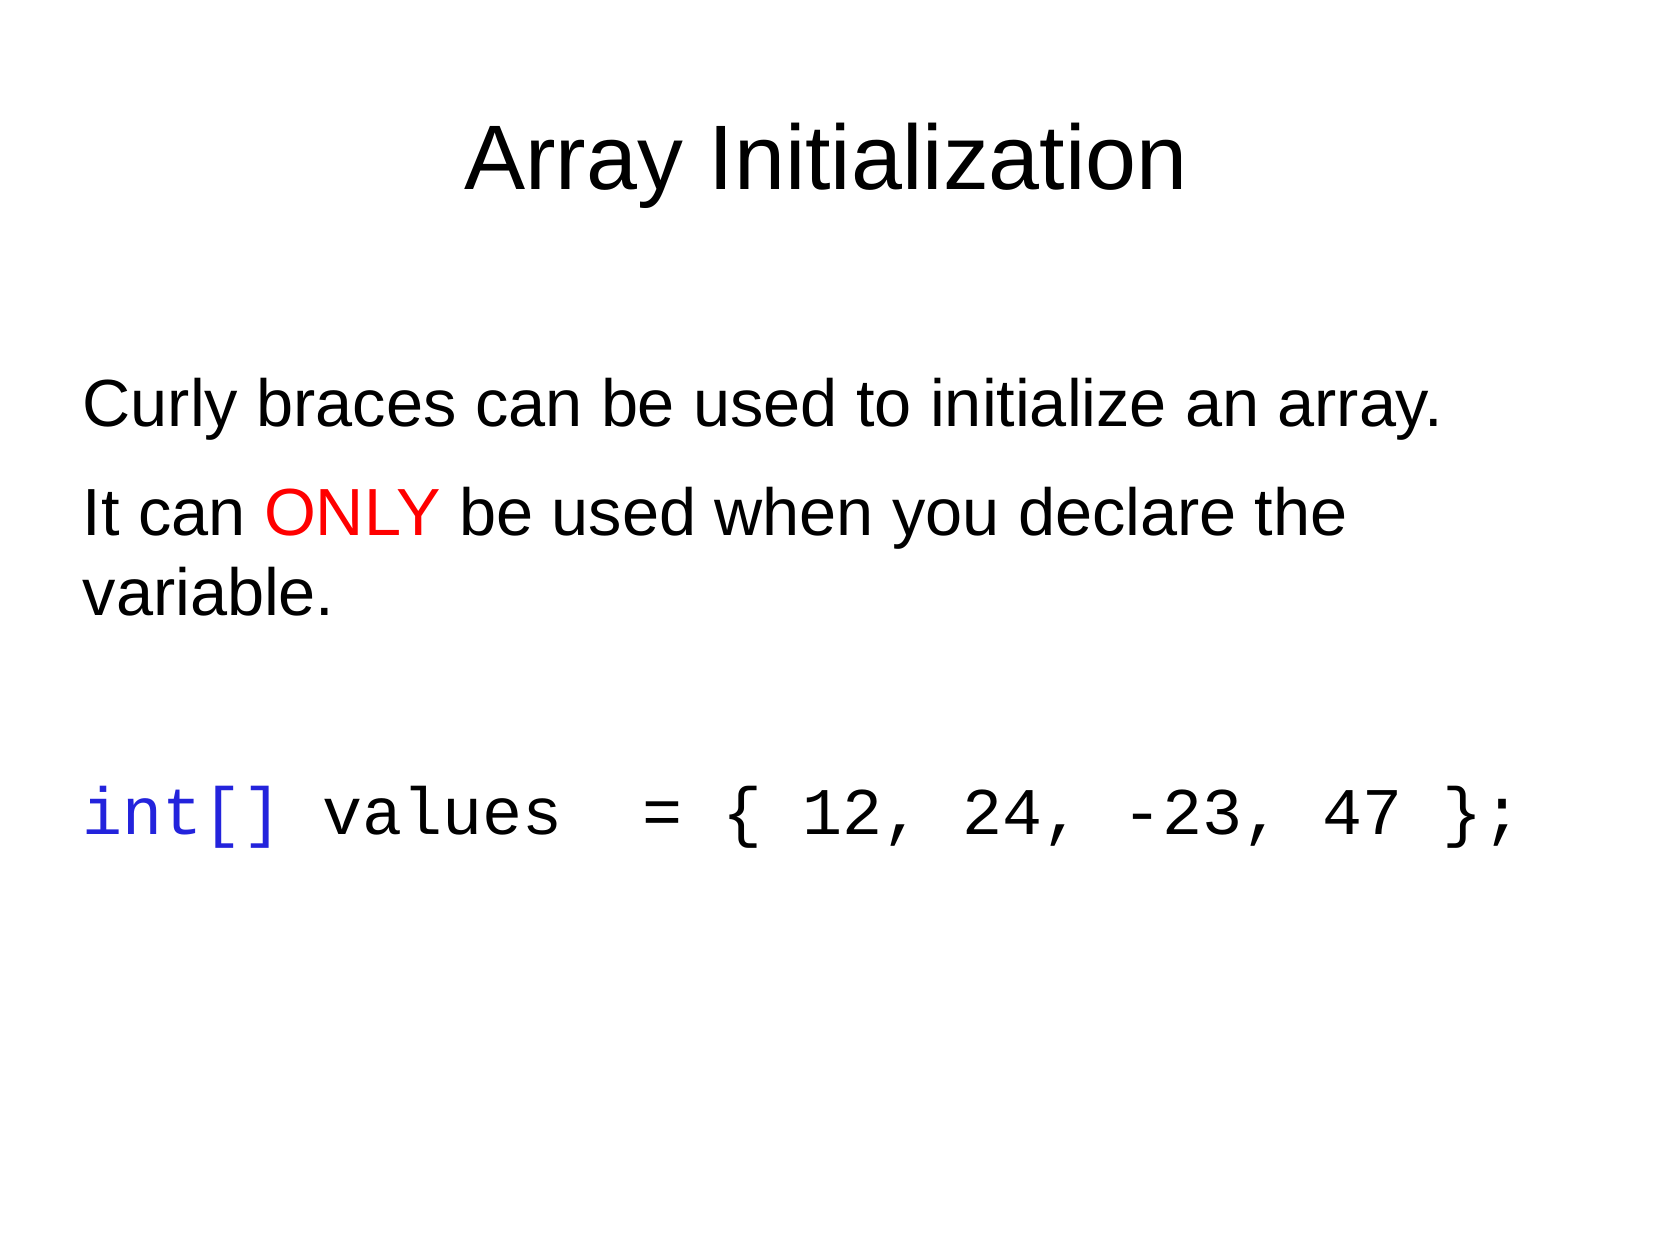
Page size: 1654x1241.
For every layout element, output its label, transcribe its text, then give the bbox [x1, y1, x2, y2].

subtitle Curly braces can be used to initialize an array. It can ONLY be used when you declare the variable. int[] values = { 12, 24, -23, 47 }; [82, 303, 1571, 1108]
title Array Initialization [82, 56, 1571, 250]
